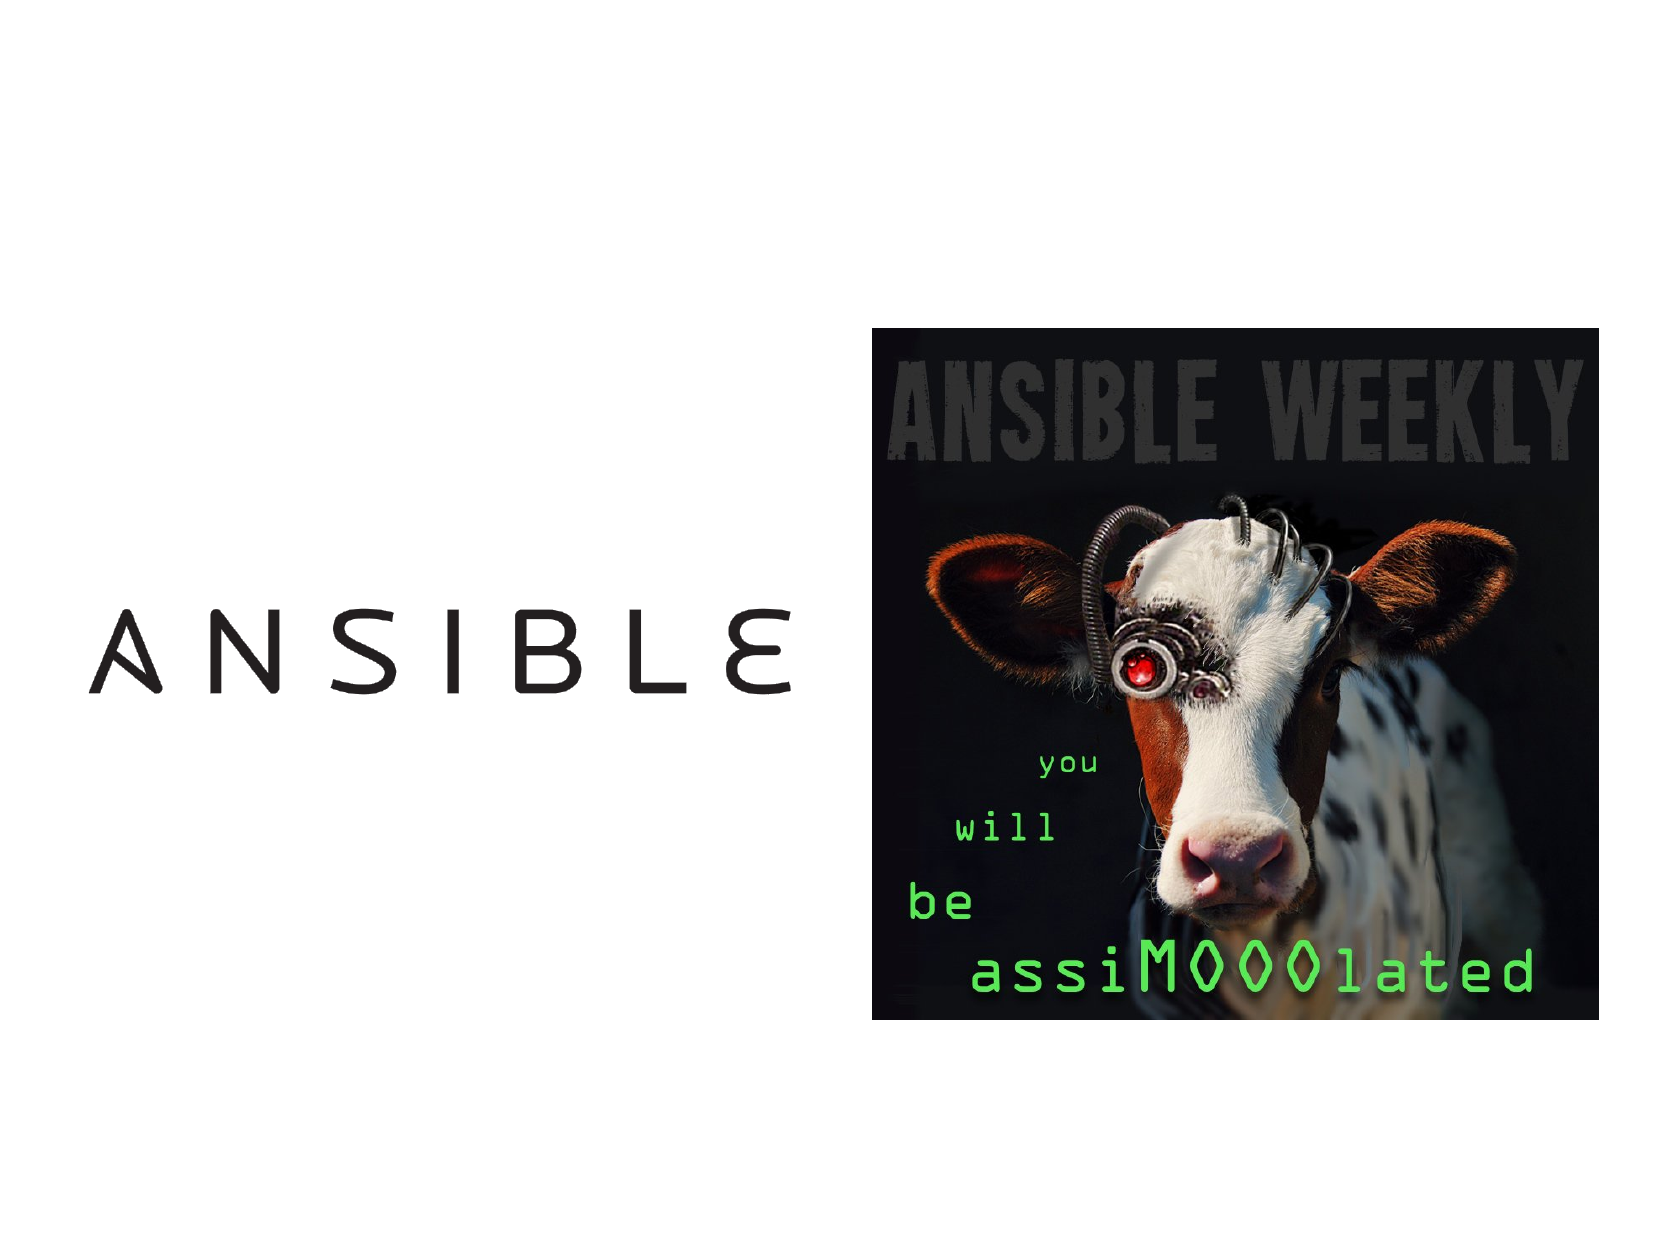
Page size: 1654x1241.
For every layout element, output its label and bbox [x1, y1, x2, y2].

picture [82, 600, 809, 699]
picture [872, 328, 1599, 1020]
